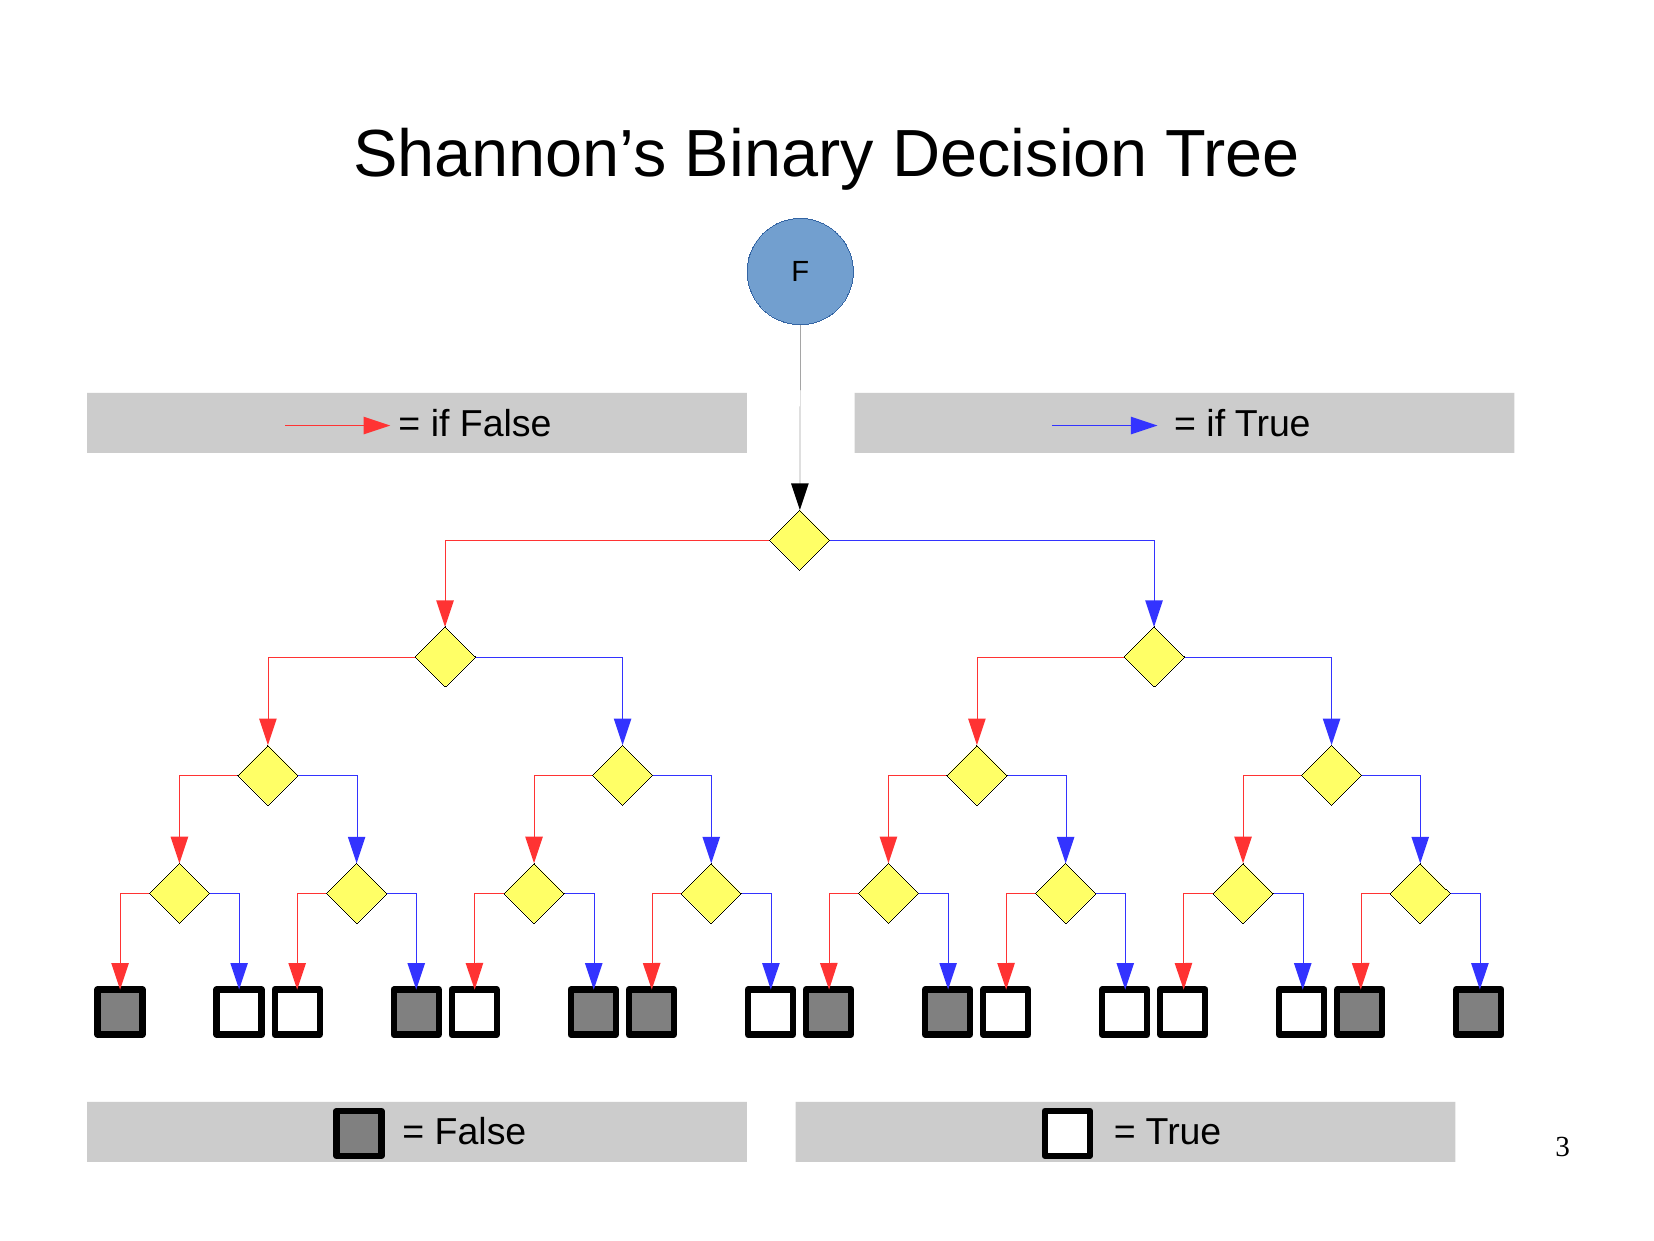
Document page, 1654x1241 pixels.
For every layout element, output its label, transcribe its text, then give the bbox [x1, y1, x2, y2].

text_box [1279, 989, 1325, 1035]
text_box [216, 989, 262, 1035]
text_box [1337, 989, 1383, 1035]
text_box [1213, 863, 1274, 924]
text_box [336, 1110, 382, 1156]
text_box [451, 989, 497, 1035]
text_box [149, 863, 210, 924]
text_box [1035, 863, 1096, 924]
text_box [1160, 989, 1206, 1035]
text_box [806, 989, 852, 1035]
text_box [570, 989, 616, 1035]
text_box [1102, 989, 1148, 1035]
text_box [1044, 1110, 1090, 1156]
text_box [681, 863, 742, 924]
text_box [393, 989, 439, 1035]
text_box [274, 989, 320, 1035]
text_box [628, 989, 674, 1035]
text_box [592, 745, 653, 806]
text_box [858, 863, 919, 924]
text_box [1390, 863, 1451, 924]
text_box [769, 510, 830, 571]
text_box [415, 626, 476, 687]
text_box = if False [87, 392, 747, 453]
text_box = False [87, 1101, 747, 1162]
text_box = True [795, 1101, 1456, 1162]
text_box = if True [854, 392, 1515, 453]
text_box [747, 989, 793, 1035]
text_box [326, 863, 387, 924]
text_box [983, 989, 1029, 1035]
text_box [1456, 989, 1502, 1035]
title Shannon’s Binary Decision Tree [82, 49, 1571, 257]
text_box [946, 745, 1008, 806]
text_box F [747, 257, 854, 325]
text_box [1301, 745, 1362, 806]
text_box [237, 745, 298, 806]
text_box [504, 863, 565, 924]
text_box [1124, 626, 1185, 687]
text_box [97, 989, 143, 1035]
text_box [925, 989, 971, 1035]
